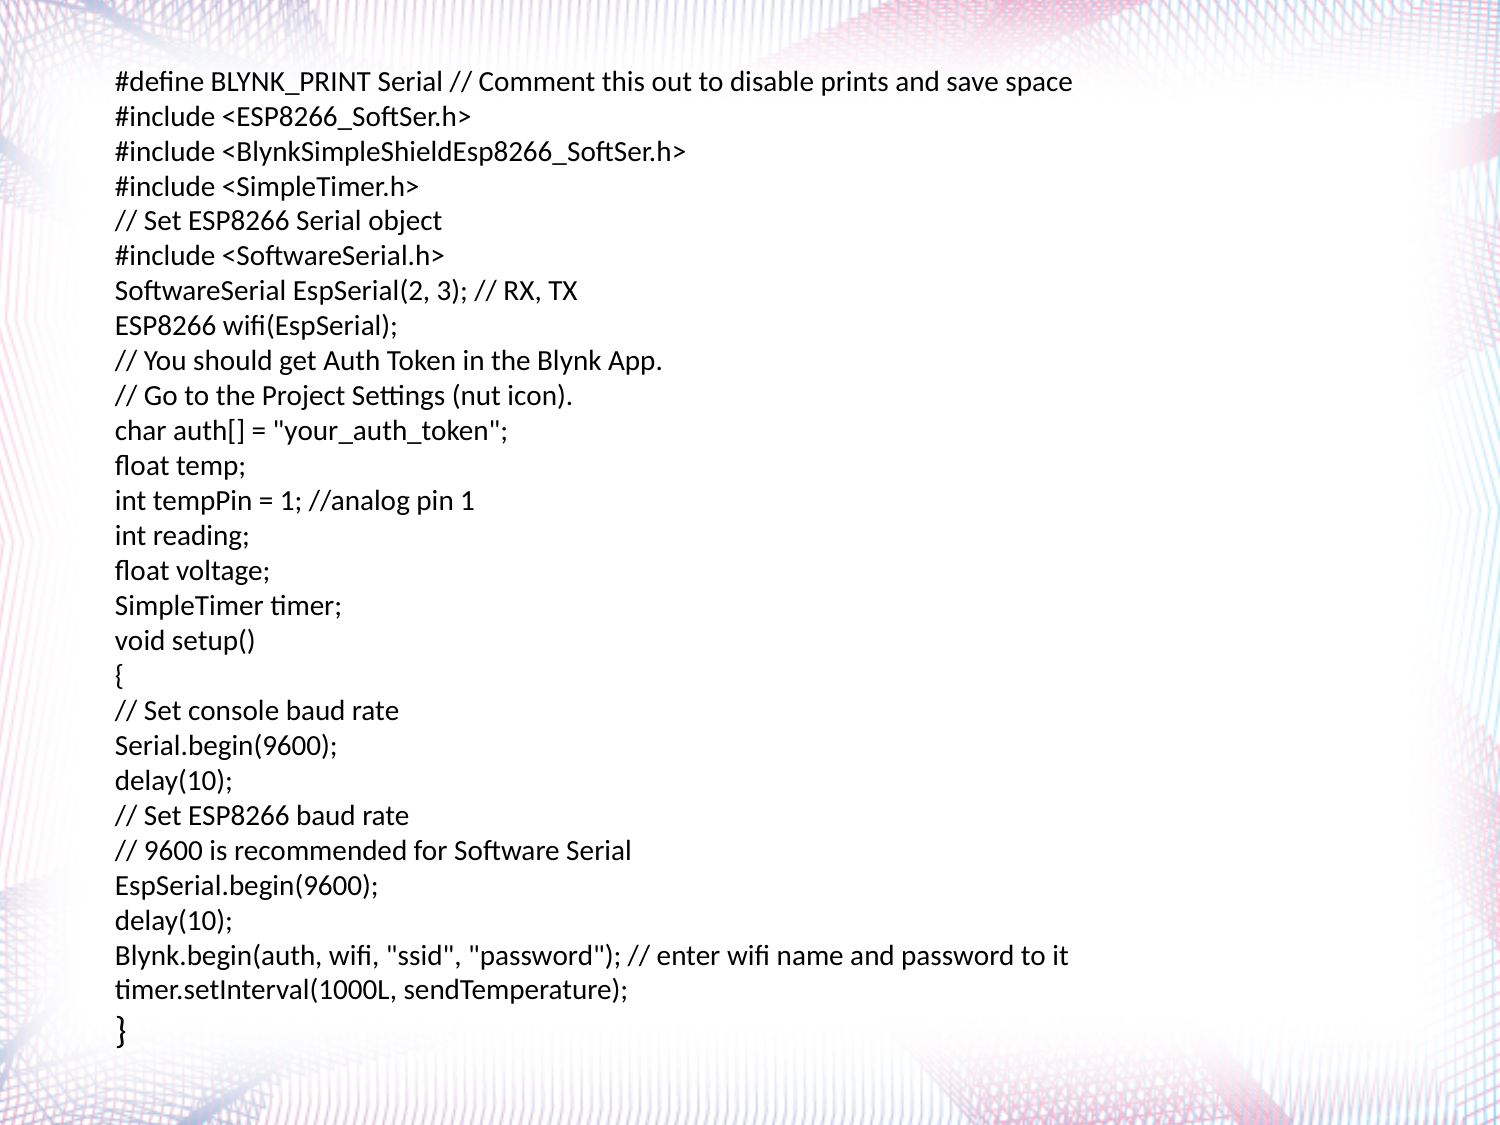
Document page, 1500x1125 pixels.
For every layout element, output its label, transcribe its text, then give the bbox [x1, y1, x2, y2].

picture [0, 0, 1500, 1125]
text_box #define BLYNK_PRINT Serial // Comment this out to disable prints and save space #include <ESP8266_SoftSer.h> #include <BlynkSimpleShieldEsp8266_SoftSer.h> #include <SimpleTimer.h> // Set ESP8266 Serial object #include <SoftwareSerial.h> SoftwareSerial EspSerial(2, 3); // RX, TX ESP8266 wifi(EspSerial); // You should get Auth Token in the Blynk App. // Go to the Project Settings (nut icon). char auth[] = "your_auth_token"; float temp; int tempPin = 1; //analog pin 1 int reading; float voltage; SimpleTimer timer; void setup() { // Set console baud rate Serial.begin(9600); delay(10); // Set ESP8266 baud rate // 9600 is recommended for Software Serial EspSerial.begin(9600); delay(10); Blynk.begin(auth, wifi, "ssid", "password"); // enter wifi name and password to it timer.setInterval(1000L, sendTemperature); } [100, 54, 1459, 1059]
